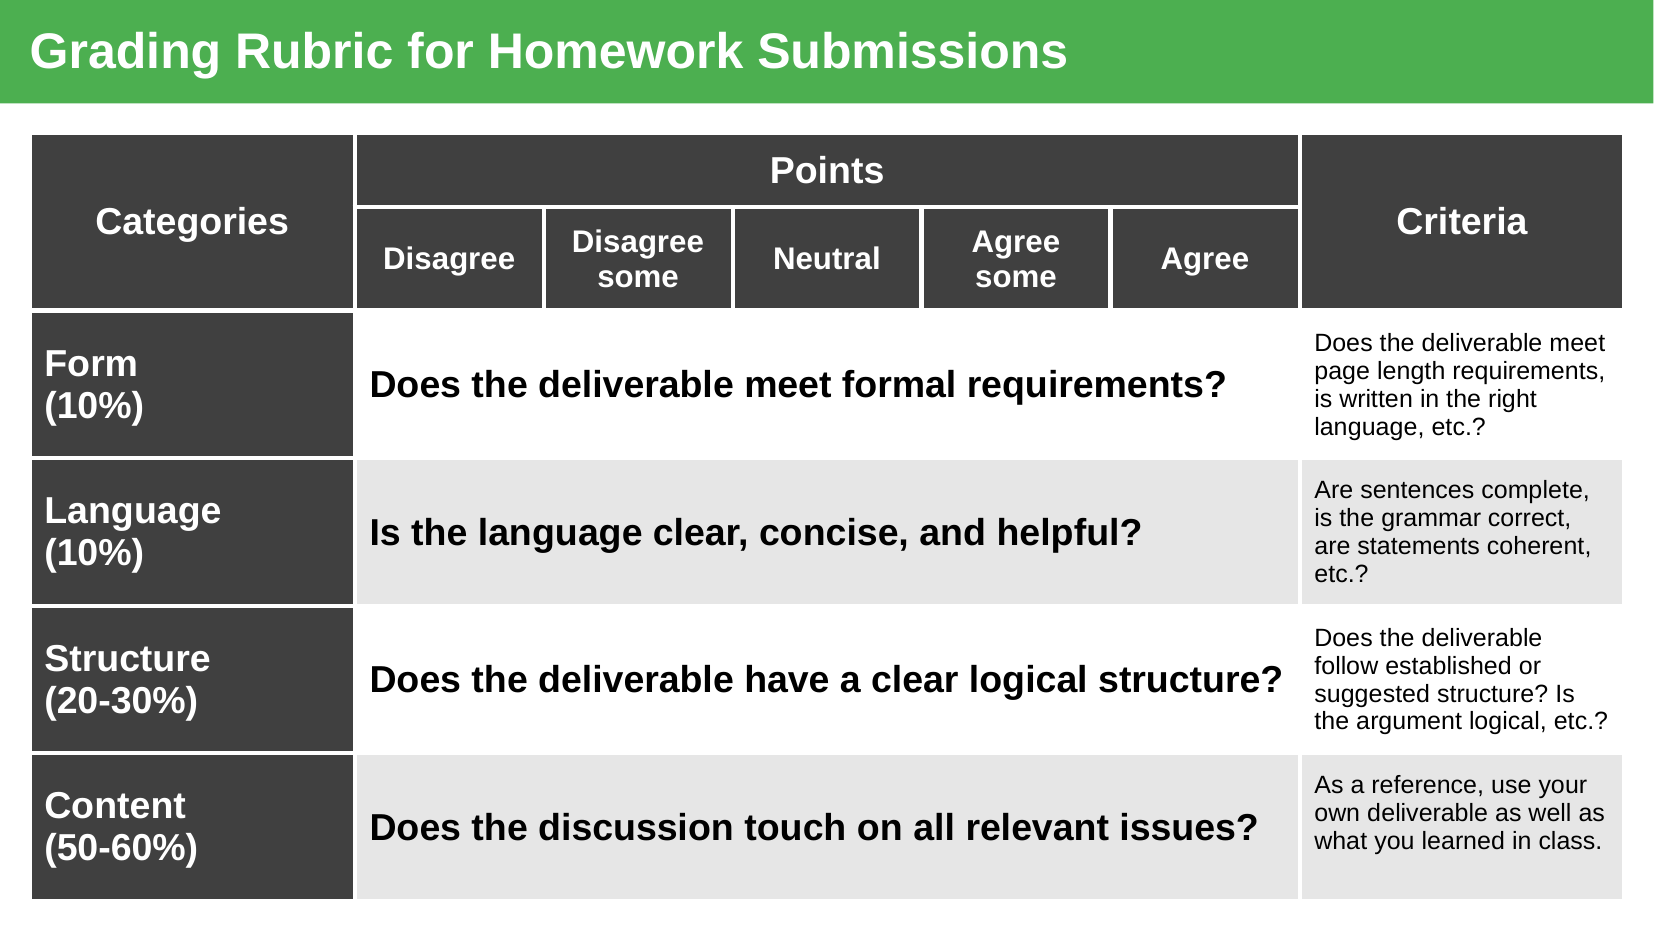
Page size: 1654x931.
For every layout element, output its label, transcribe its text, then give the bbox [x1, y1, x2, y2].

table_cell Does the deliverable follow established or suggested structure? Is the argument logical, etc.? [1302, 608, 1622, 751]
table_cell As a reference, use your own deliverable as well as what you learned in class. [1302, 755, 1622, 899]
table_cell Disagree some [546, 209, 731, 308]
table_cell Structure (20-30%) [32, 608, 353, 751]
table_cell Does the discussion touch on all relevant issues? [357, 755, 1298, 899]
title Grading Rubric for Homework Submissions [0, 0, 1654, 104]
table_header Criteria [1302, 135, 1622, 308]
table_cell Does the deliverable meet page length requirements, is written in the right language, etc.? [1302, 313, 1622, 456]
table_cell Neutral [735, 209, 919, 308]
table_cell Does the deliverable meet formal requirements? [357, 313, 1298, 456]
table_cell Are sentences complete, is the grammar correct, are statements coherent, etc.? [1302, 460, 1622, 604]
table_cell Form (10%) [32, 313, 353, 456]
table_cell Disagree [357, 209, 542, 308]
table_header Points [357, 135, 1298, 205]
table_cell Agree [1113, 209, 1298, 308]
table_cell Language (10%) [32, 460, 353, 604]
table_cell Agree some [924, 209, 1108, 308]
table_cell Is the language clear, concise, and helpful? [357, 460, 1298, 604]
table_header Categories [32, 135, 353, 308]
table_cell Does the deliverable have a clear logical structure? [357, 608, 1298, 751]
table_cell Content (50-60%) [32, 755, 353, 899]
